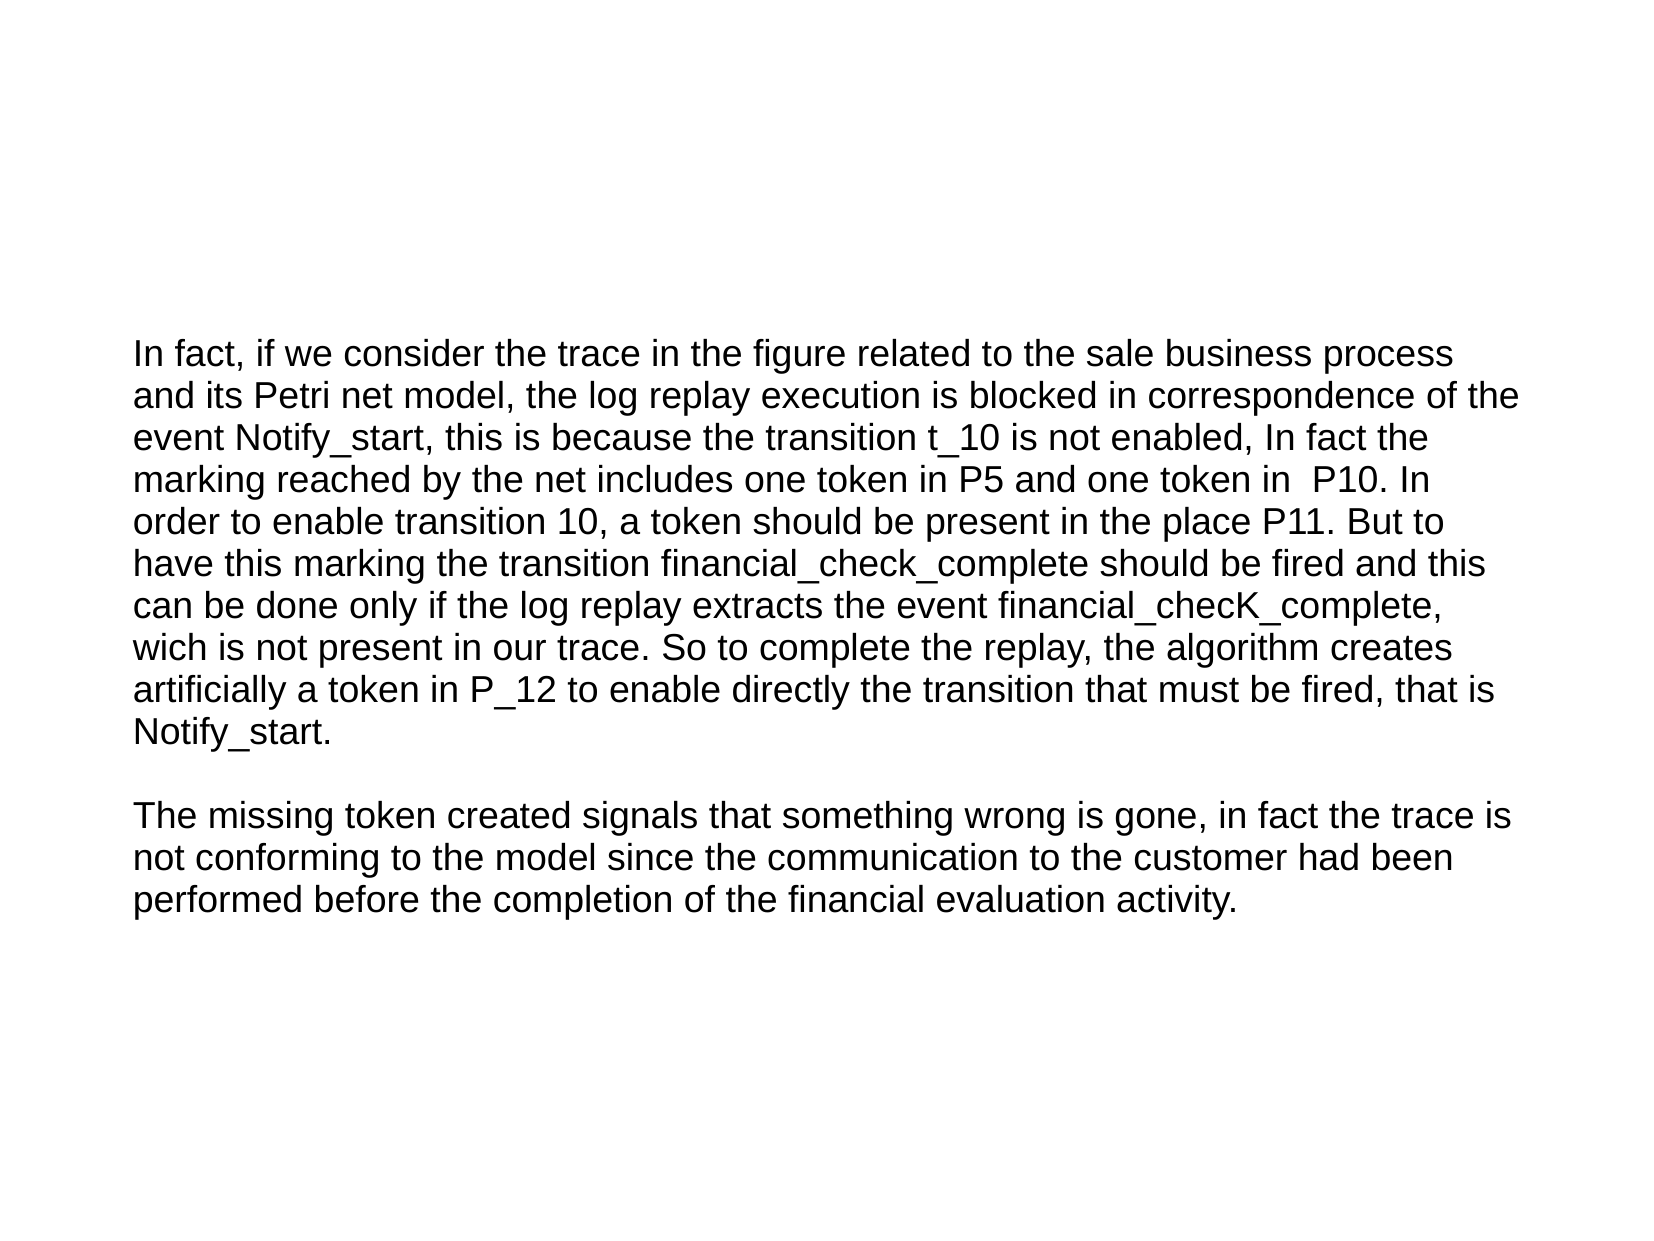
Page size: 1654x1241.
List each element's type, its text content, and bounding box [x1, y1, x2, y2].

text_box In fact, if we consider the trace in the figure related to the sale business process and its Petri net model, the log replay execution is blocked in correspondence of the event Notify_start, this is because the transition t_10 is not enabled, In fact the marking reached by the net includes one token in P5 and one token in P10. In order to enable transition 10, a token should be present in the place P11. But to have this marking the transition financial_check_complete should be fired and this can be done only if the log replay extracts the event financial_checK_complete, wich is not present in our trace. So to complete the replay, the algorithm creates artificially a token in P_12 to enable directly the transition that must be fired, that is Notify_start. The missing token created signals that something wrong is gone, in fact the trace is not conforming to the model since the communication to the customer had been performed before the completion of the financial evaluation activity. [118, 324, 1536, 928]
